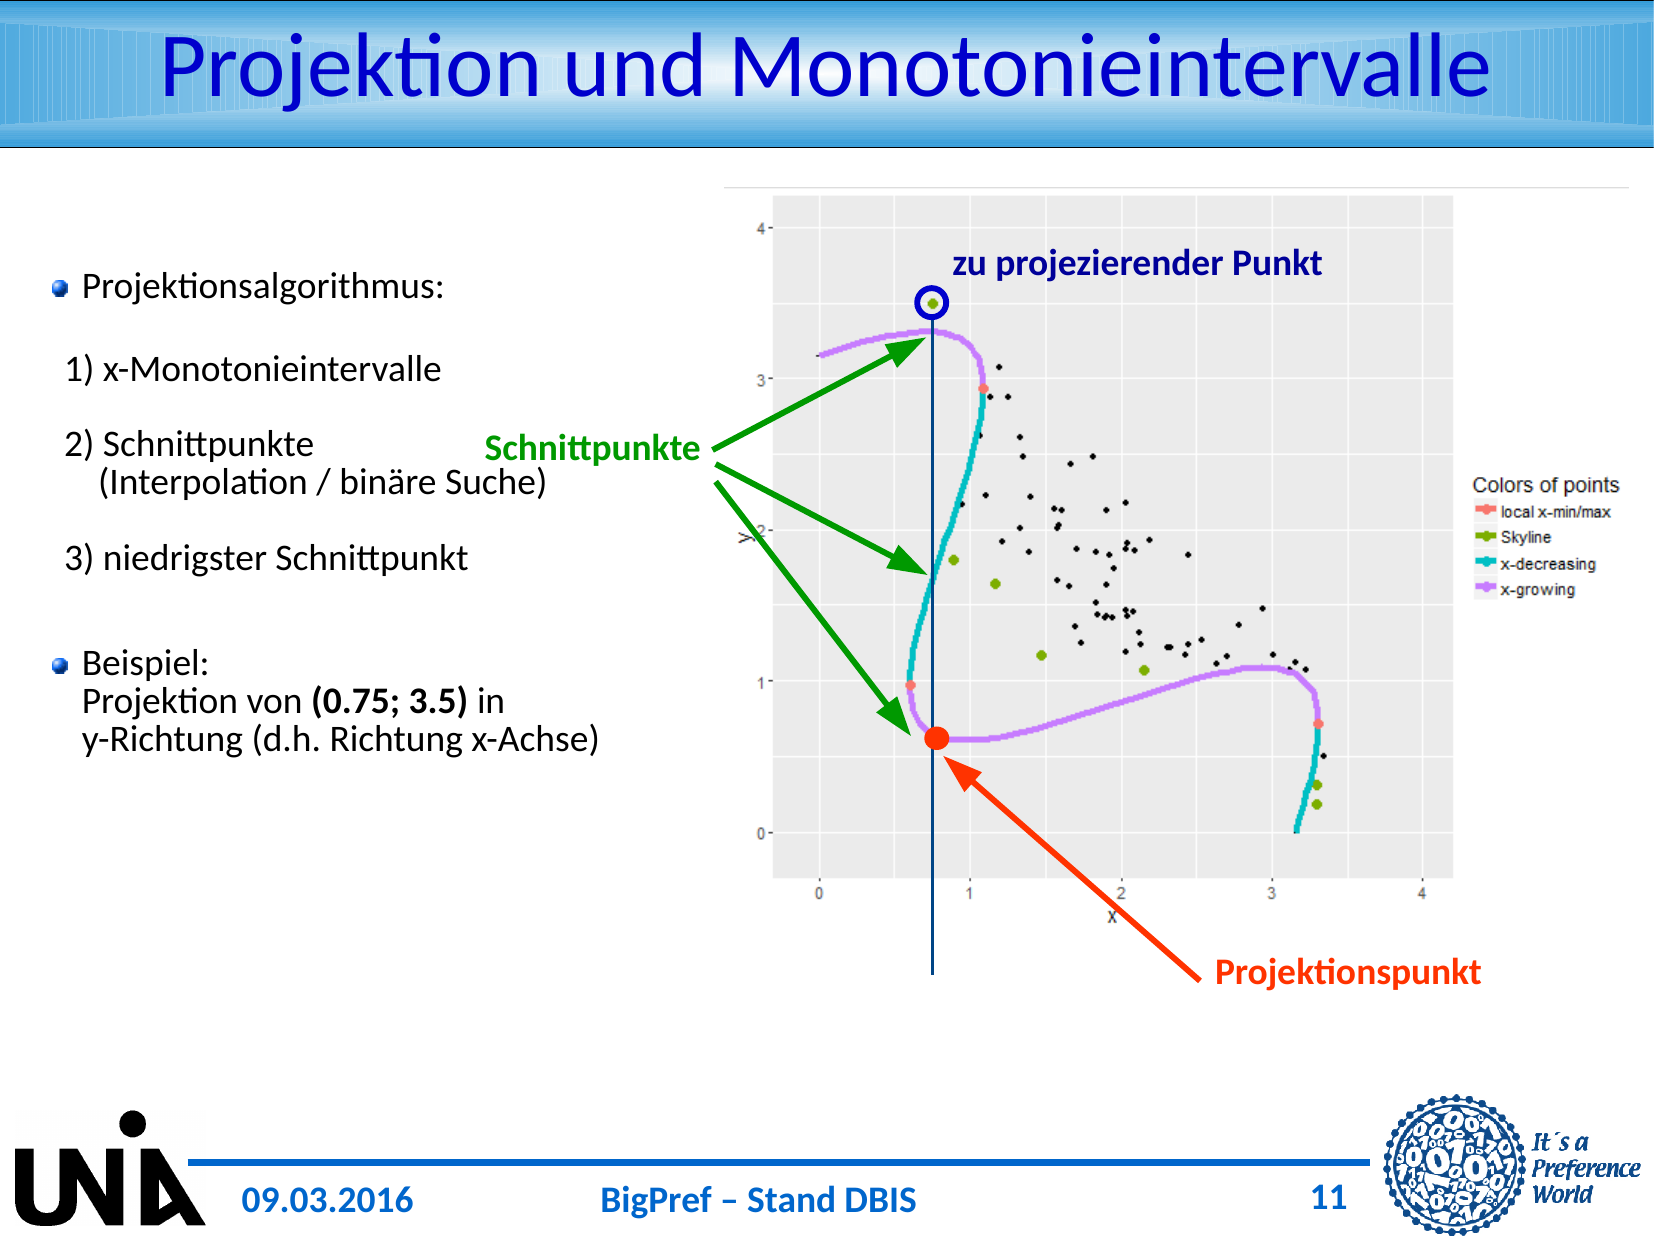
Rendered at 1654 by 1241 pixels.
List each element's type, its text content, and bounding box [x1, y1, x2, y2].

picture [724, 873, 931, 938]
text_box 1) x-Monotonieintervalle 2) Schnittpunkte (Interpolation / binäre Suche) 3) niedrigster Schnittpunkt [49, 345, 575, 636]
picture [724, 187, 1629, 938]
picture [1379, 1090, 1646, 1241]
text_box zu projezierender Punkt [937, 239, 1388, 301]
text_box [924, 726, 950, 751]
text_box Projektionsalgorithmus: Beispiel: Projektion von (0.75; 3.5) in y-Richtung (d.h. Richtung x-Achse) [37, 262, 1520, 873]
picture [934, 873, 1145, 938]
title Projektion und Monotonieintervalle [0, 17, 1654, 130]
picture [15, 1110, 206, 1226]
text_box Projektionspunkt [1200, 949, 1651, 1010]
text_box Schnittpunkte [469, 424, 920, 494]
